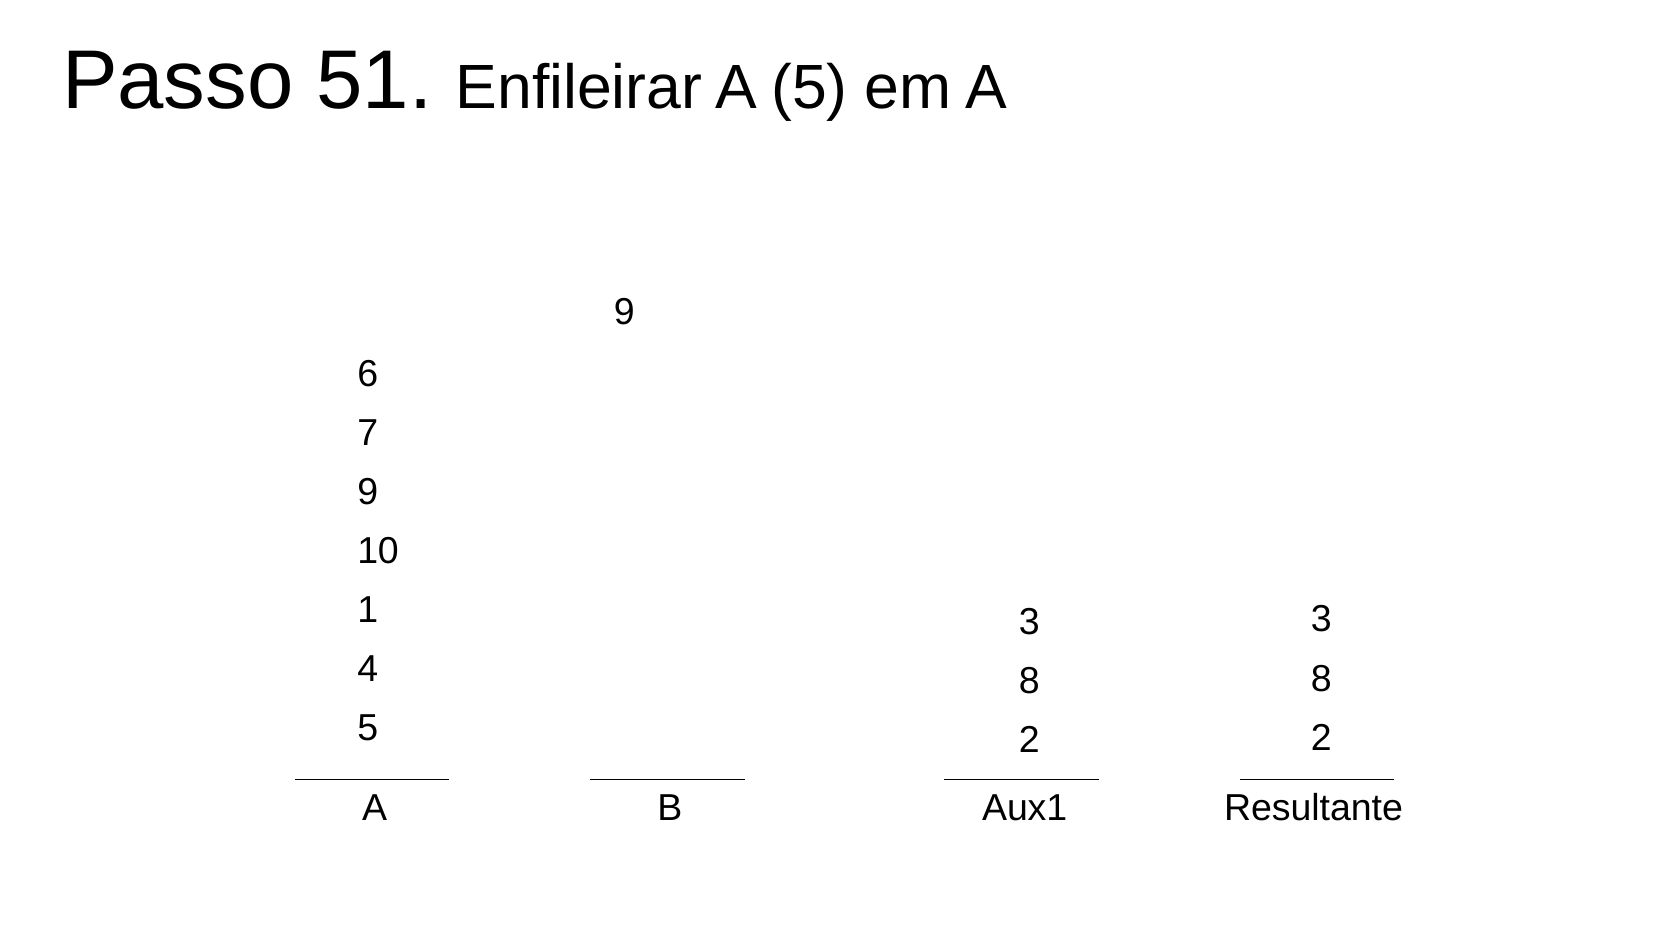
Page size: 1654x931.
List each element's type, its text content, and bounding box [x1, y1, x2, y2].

text_box A [347, 779, 508, 837]
text_box 6 [342, 344, 426, 402]
text_box 3 [1003, 592, 1055, 650]
text_box 7 [342, 403, 426, 461]
text_box 3 [1296, 590, 1347, 648]
text_box 2 [1003, 710, 1055, 768]
text_box 2 [1296, 708, 1347, 766]
text_box 9 [342, 462, 426, 520]
text_box Resultante [1209, 779, 1418, 837]
text_box 10 [342, 521, 426, 579]
text_box B [642, 780, 698, 837]
text_box Aux1 [967, 780, 1083, 837]
text_box 8 [1296, 649, 1347, 707]
text_box 9 [599, 283, 650, 341]
text_box 5 [342, 699, 426, 756]
text_box Passo 51. Enfileirar A (5) em A [47, 25, 1607, 274]
text_box 1 [342, 580, 426, 638]
text_box 4 [342, 640, 426, 697]
text_box 8 [1003, 651, 1055, 709]
